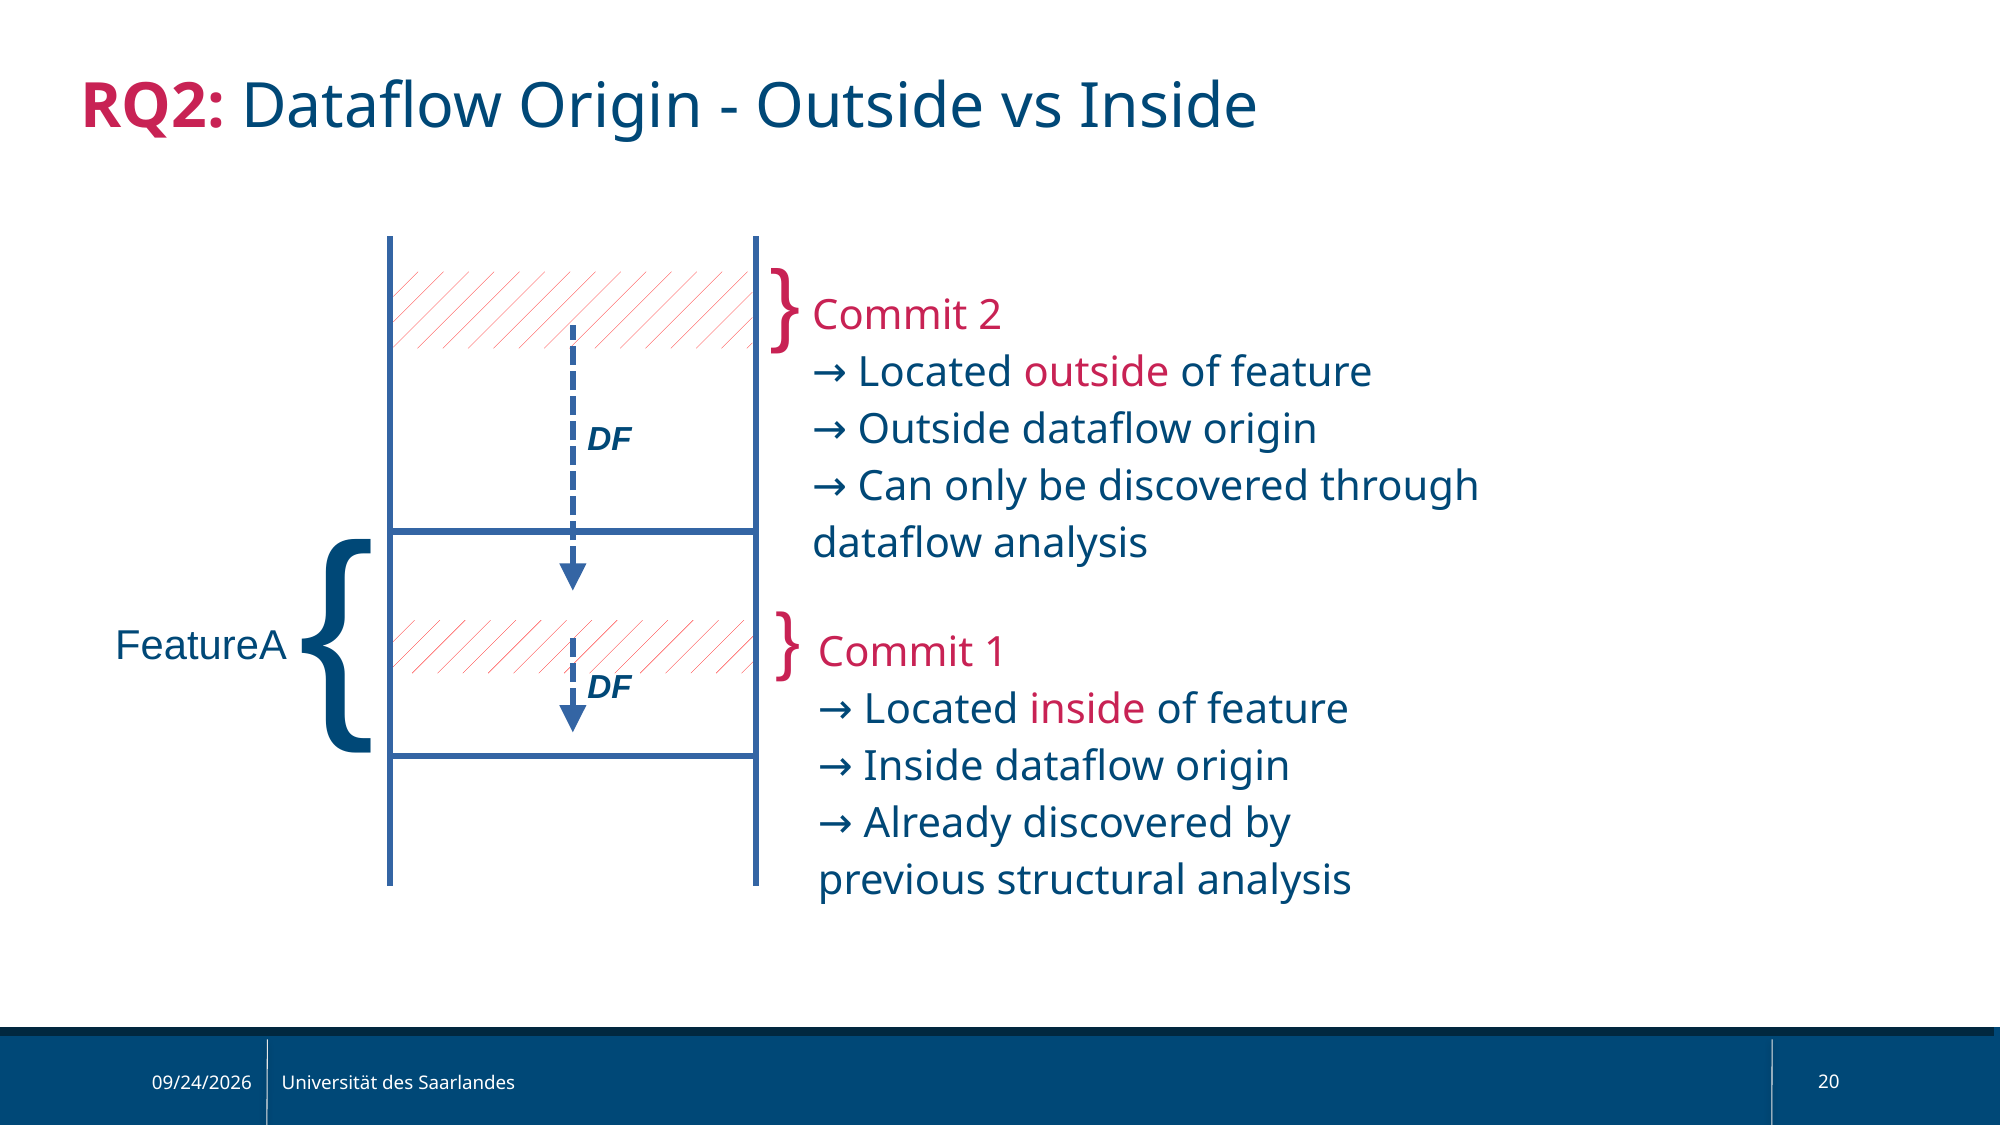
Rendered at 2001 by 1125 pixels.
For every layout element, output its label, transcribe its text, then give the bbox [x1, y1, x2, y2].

list <number> [65, 57, 775, 111]
text_box 01/19/2024 [65, 1053, 266, 1113]
list RQ2: Dataflow Origin - Outside vs Inside [65, 57, 810, 170]
text_box [393, 271, 753, 349]
text_box Commit 1 → Located inside of feature → Inside dataflow origin → Already discovered by previous structural analysis [803, 614, 1654, 928]
text_box DF [572, 413, 810, 513]
text_box Commit 2 → Located outside of feature → Outside dataflow origin → Can only be discovered through dataflow analysis [797, 277, 1506, 591]
list 01/19/2024 [810, 57, 1521, 170]
text_box FeatureA [100, 614, 337, 713]
text_box { [283, 490, 491, 786]
text_box Universität des Saarlandes [266, 1052, 1741, 1113]
text_box DF [572, 661, 803, 761]
text_box [491, 531, 756, 756]
text_box { [755, 584, 815, 661]
text_box <number> [1803, 1052, 2000, 1113]
text_box { [755, 259, 815, 378]
